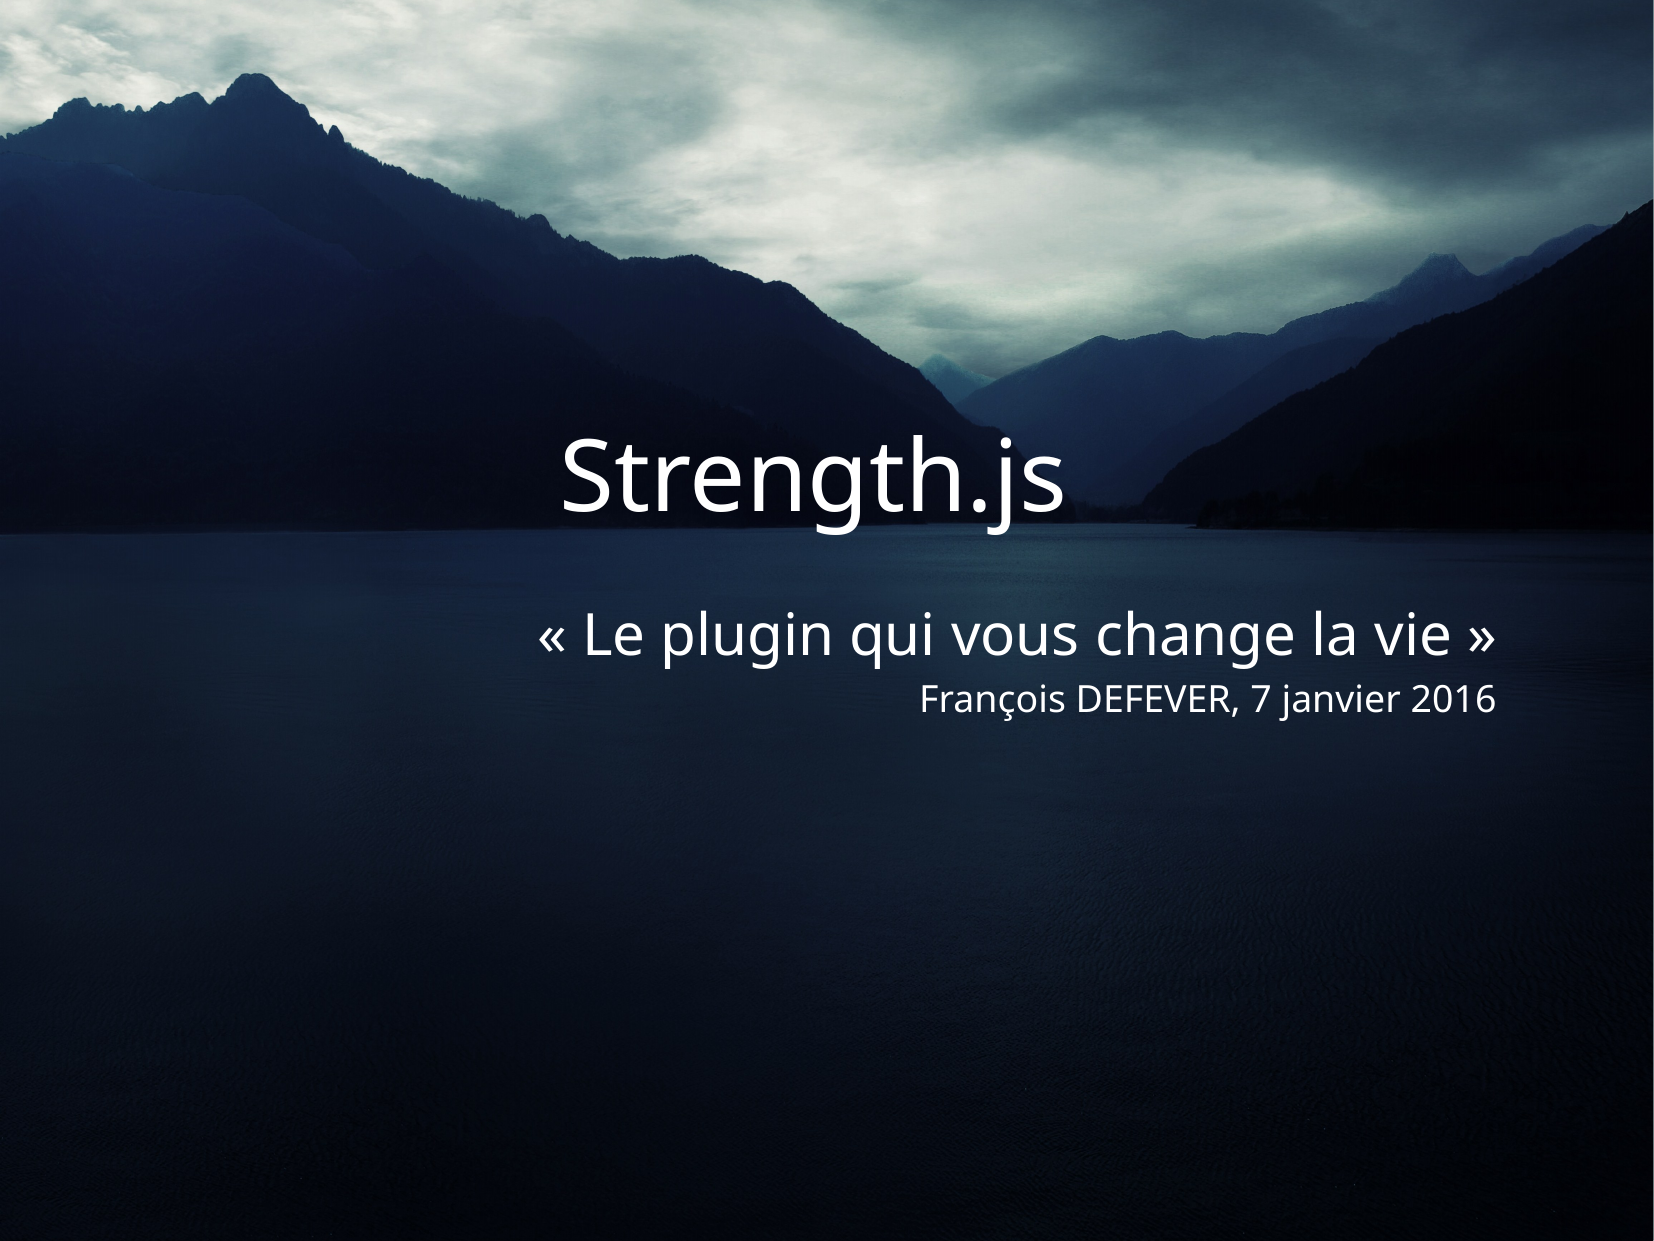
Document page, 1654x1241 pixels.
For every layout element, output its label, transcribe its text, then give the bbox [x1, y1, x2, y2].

text_box « Le plugin qui vous change la vie » François DEFEVER, 7 janvier 2016 [188, 585, 1512, 709]
picture [0, 0, 1654, 1241]
title Strength.js [82, 389, 1571, 556]
